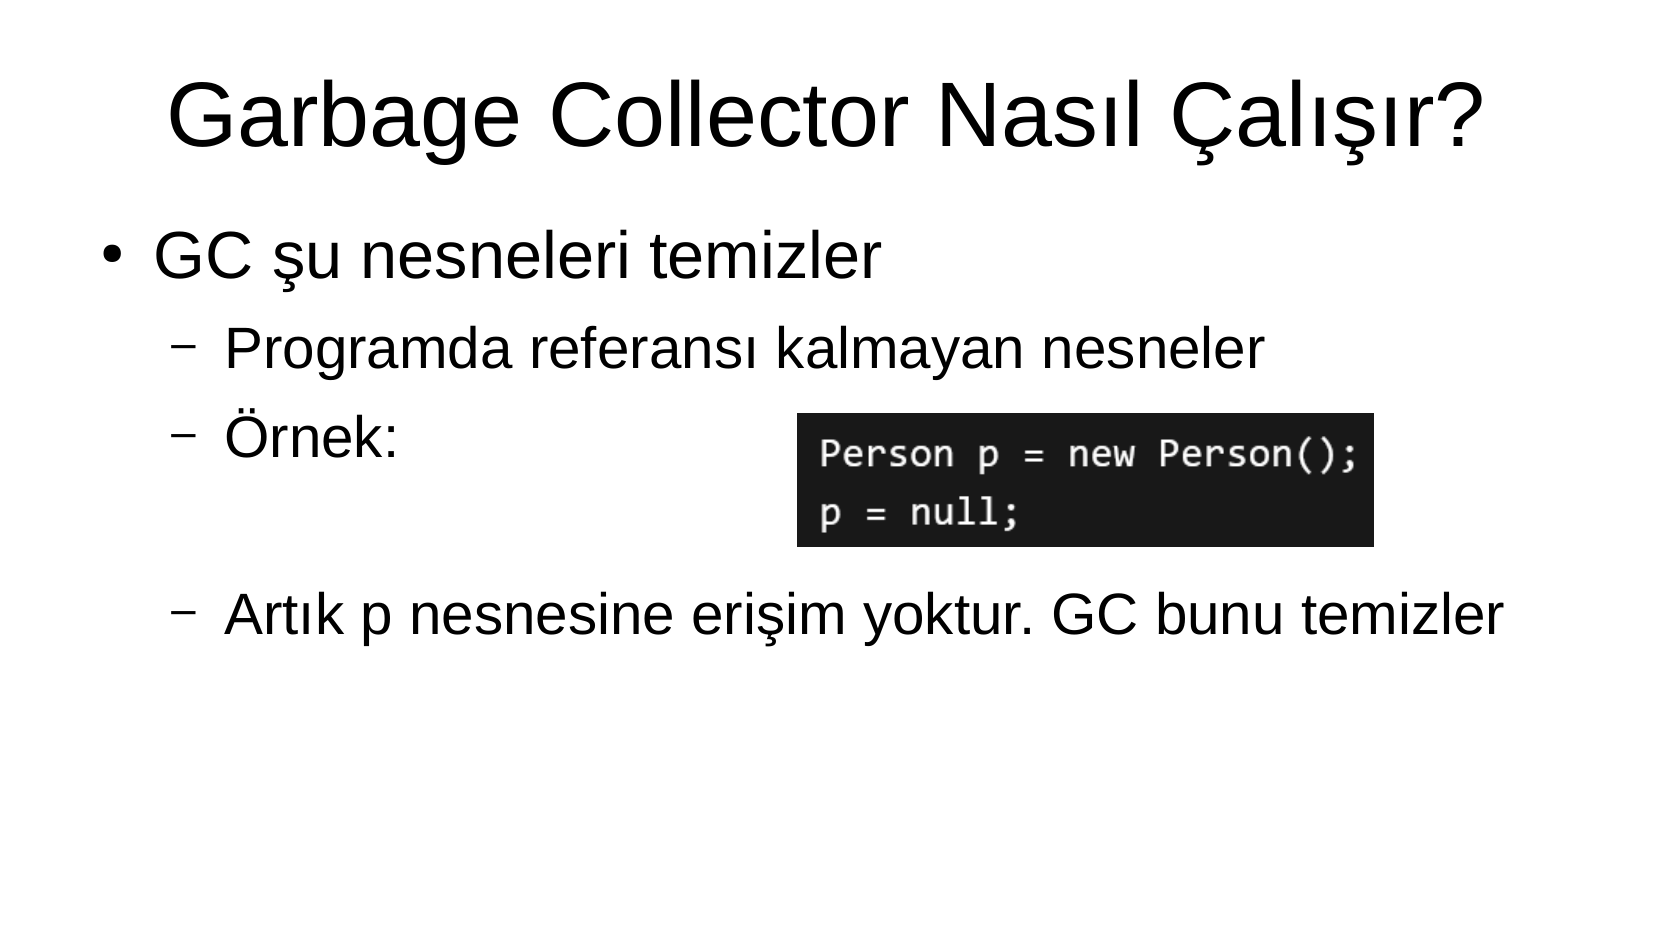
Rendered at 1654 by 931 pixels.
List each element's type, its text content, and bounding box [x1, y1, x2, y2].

picture [797, 413, 1374, 547]
list GC şu nesneleri temizler Programda referansı kalmayan nesneler Örnek: Artık p nesnesine erişim yoktur. GC bunu temizler [82, 217, 1571, 758]
title Garbage Collector Nasıl Çalışır? [82, 37, 1571, 193]
